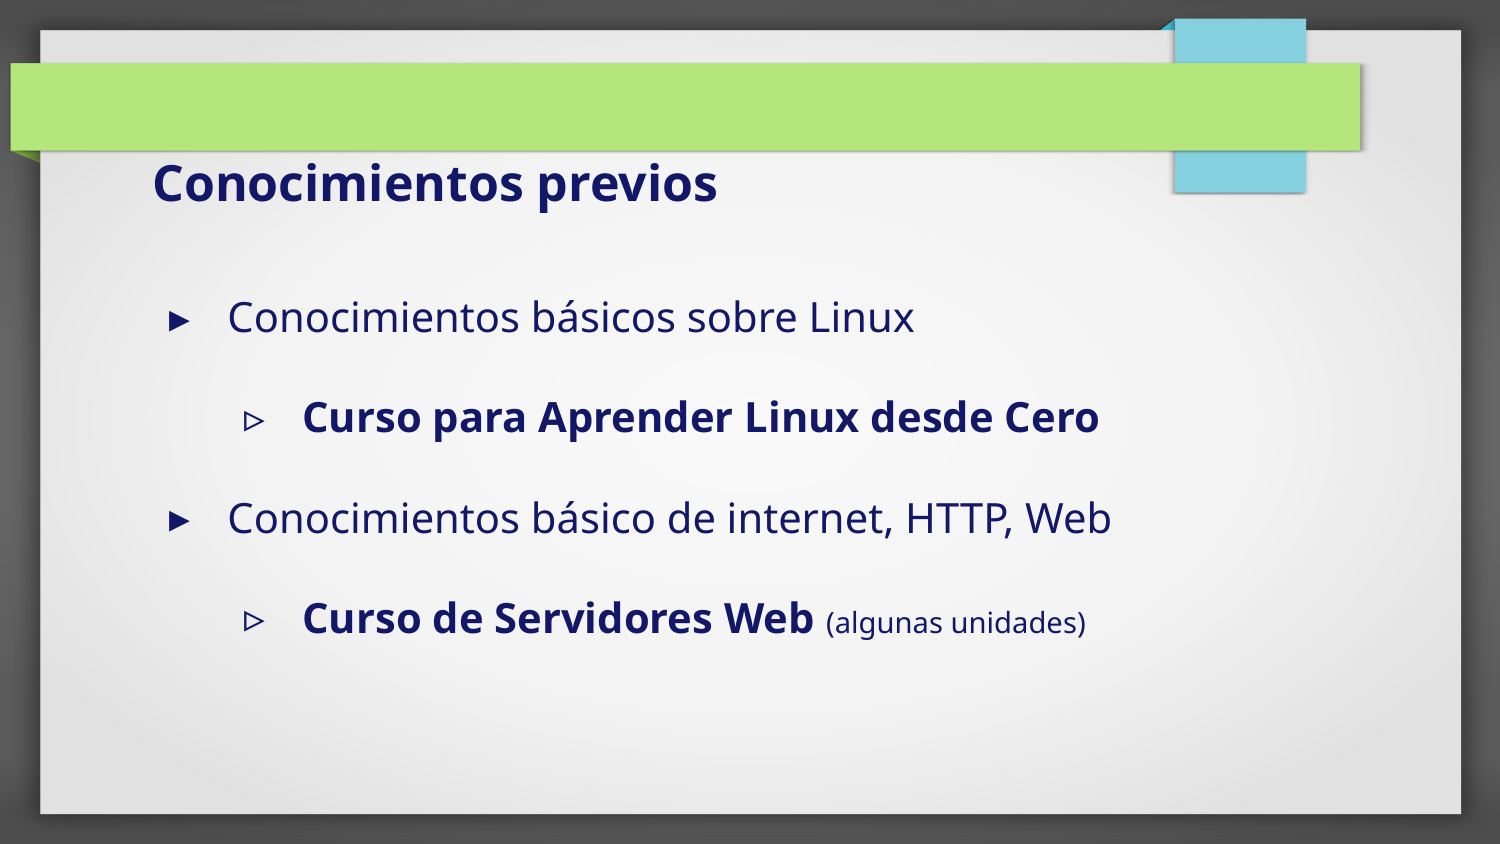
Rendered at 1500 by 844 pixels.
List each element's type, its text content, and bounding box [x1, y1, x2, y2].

picture [0, 0, 1500, 844]
list Conocimientos básicos sobre Linux Curso para Aprender Linux desde Cero Conocimientos básico de internet, HTTP, Web Curso de Servidores Web (algunas unidades) [137, 226, 1484, 597]
title Conocimientos previos [137, 146, 1011, 226]
